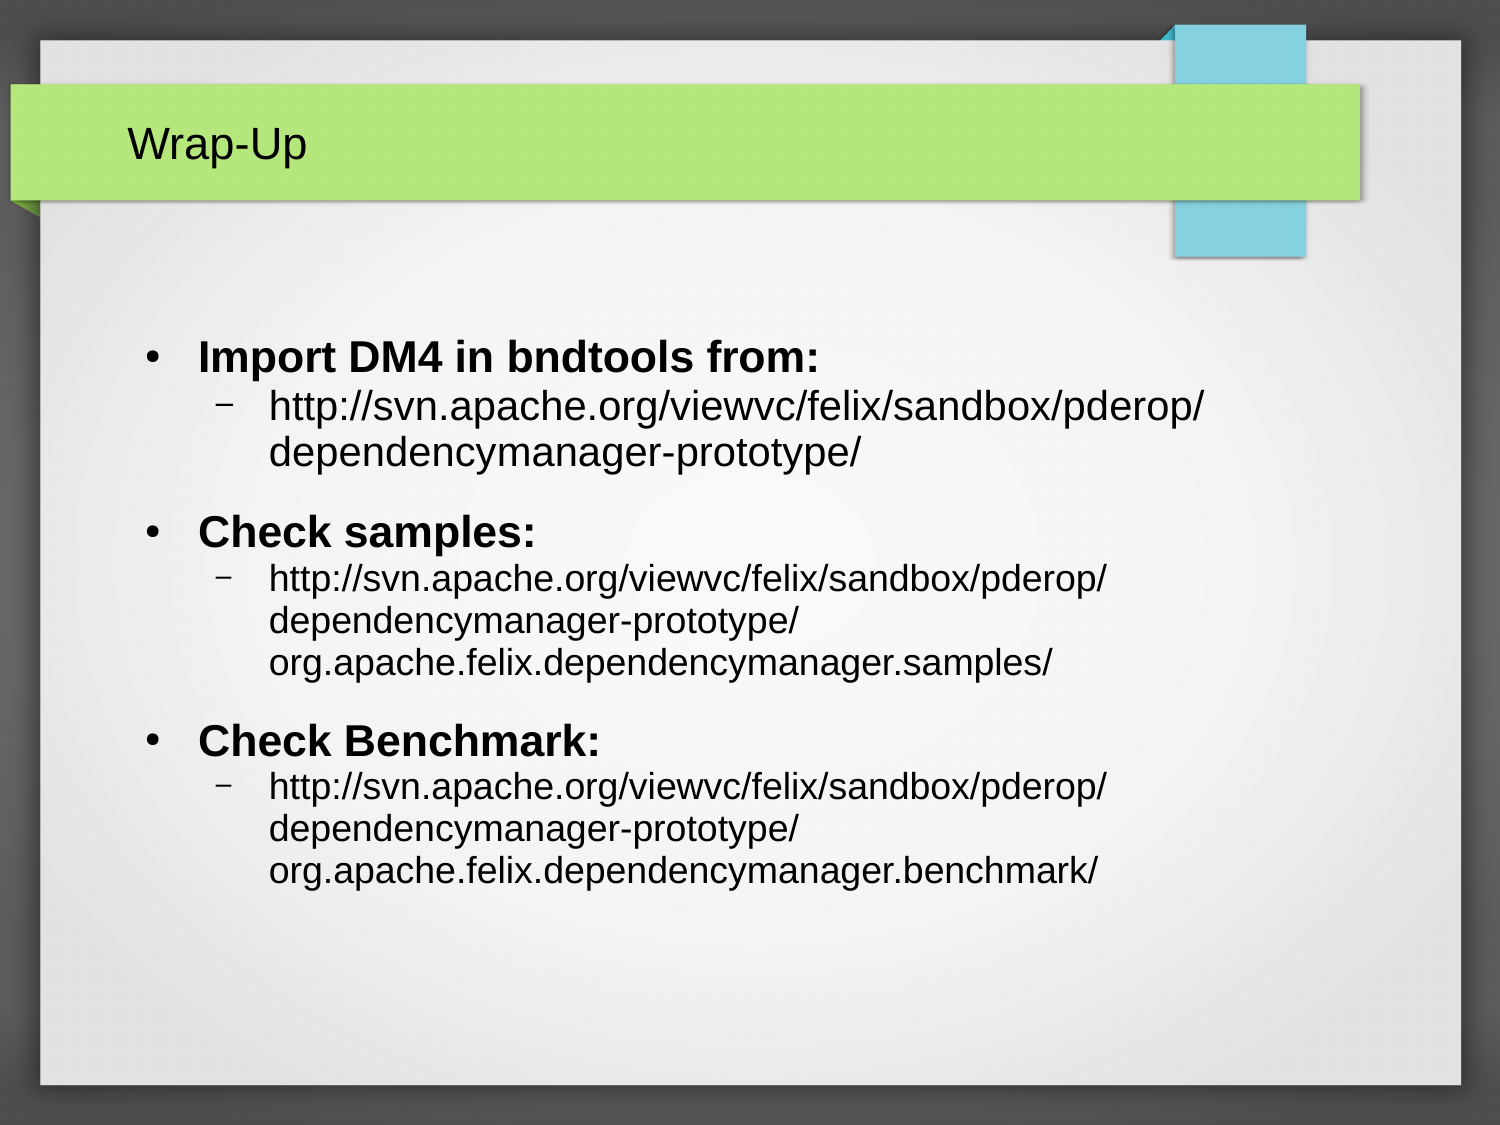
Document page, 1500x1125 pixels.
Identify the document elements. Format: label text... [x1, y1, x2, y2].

list Import DM4 in bndtools from: http://svn.apache.org/viewvc/felix/sandbox/pderop/dependencymanager-prototype/ Check samples: http://svn.apache.org/viewvc/felix/sandbox/pderop/dependencymanager-prototype/org.apache.felix.dependencymanager.samples/ Check Benchmark: http://svn.apache.org/viewvc/felix/sandbox/pderop/dependencymanager-prototype/org.apache.felix.dependencymanager.benchmark/ [112, 324, 1388, 978]
picture [0, 0, 1500, 1125]
title Wrap-Up [112, 42, 1388, 246]
